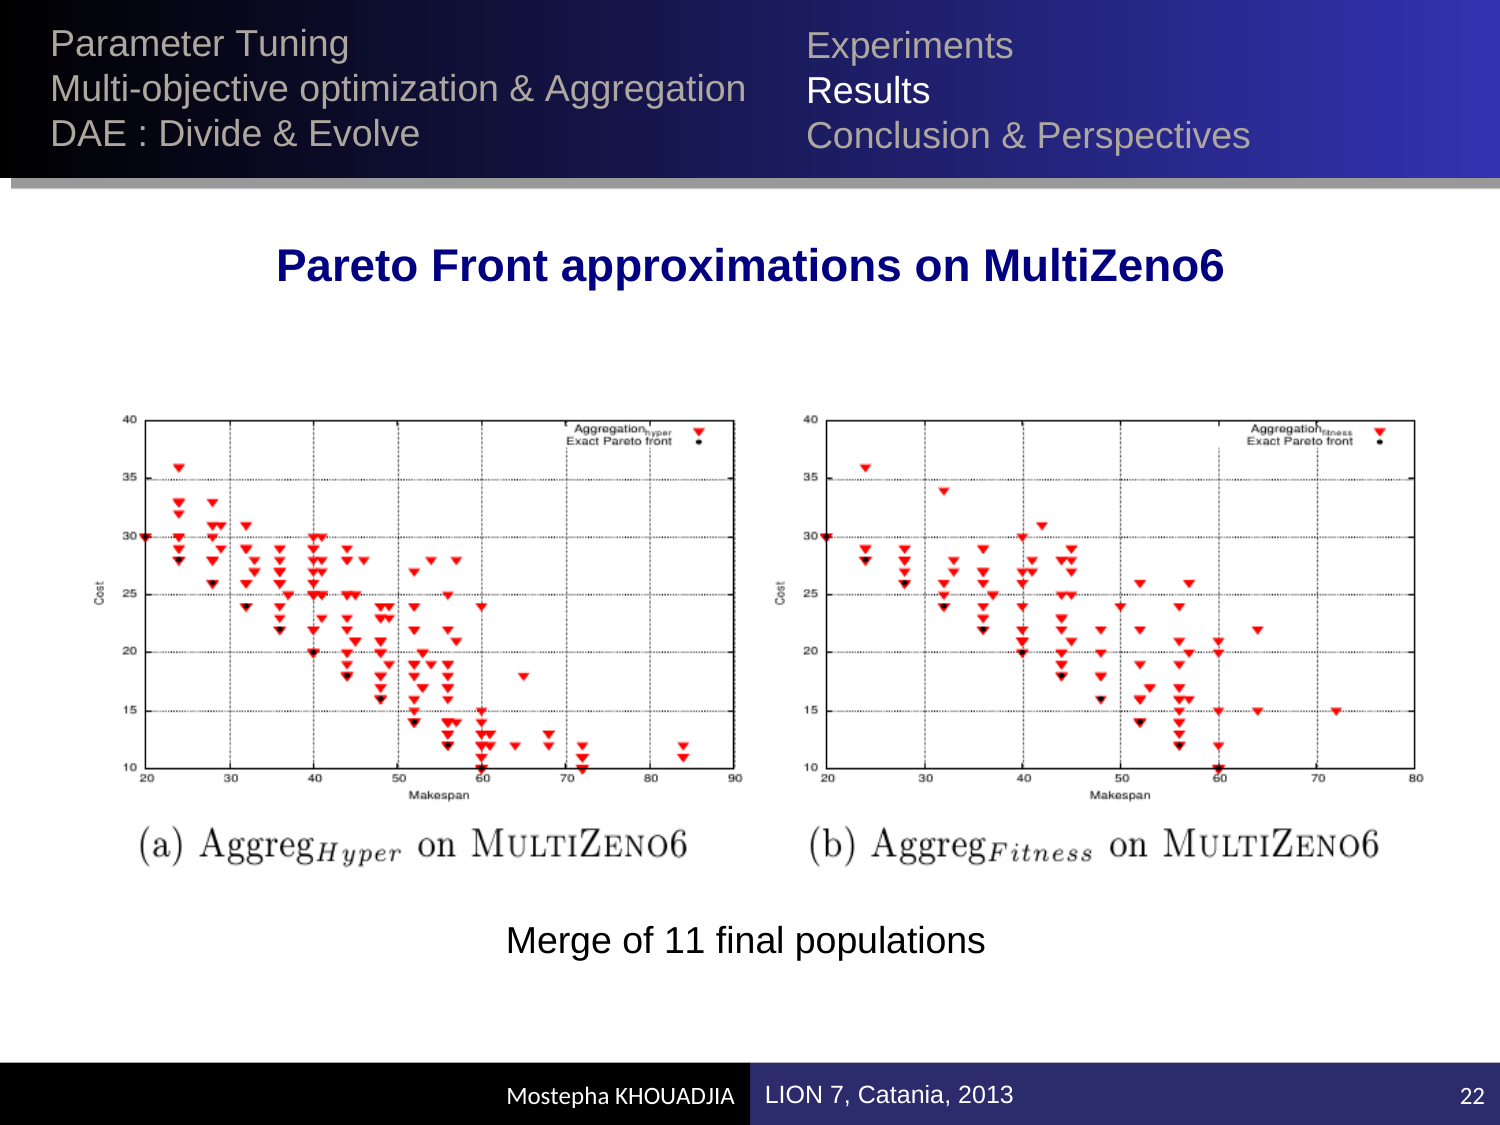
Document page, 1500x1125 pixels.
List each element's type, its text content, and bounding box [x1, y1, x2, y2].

picture [82, 383, 1436, 880]
text_box Experiments Results Conclusion & Perspectives [791, 13, 1500, 164]
text_box Parameter Tuning Multi-objective optimization & Aggregation DAE : Divide & Evolve [35, 12, 815, 207]
text_box Pareto Front approximations on MultiZeno6 [248, 228, 1304, 299]
text_box Merge of 11 final populations [318, 908, 1173, 969]
